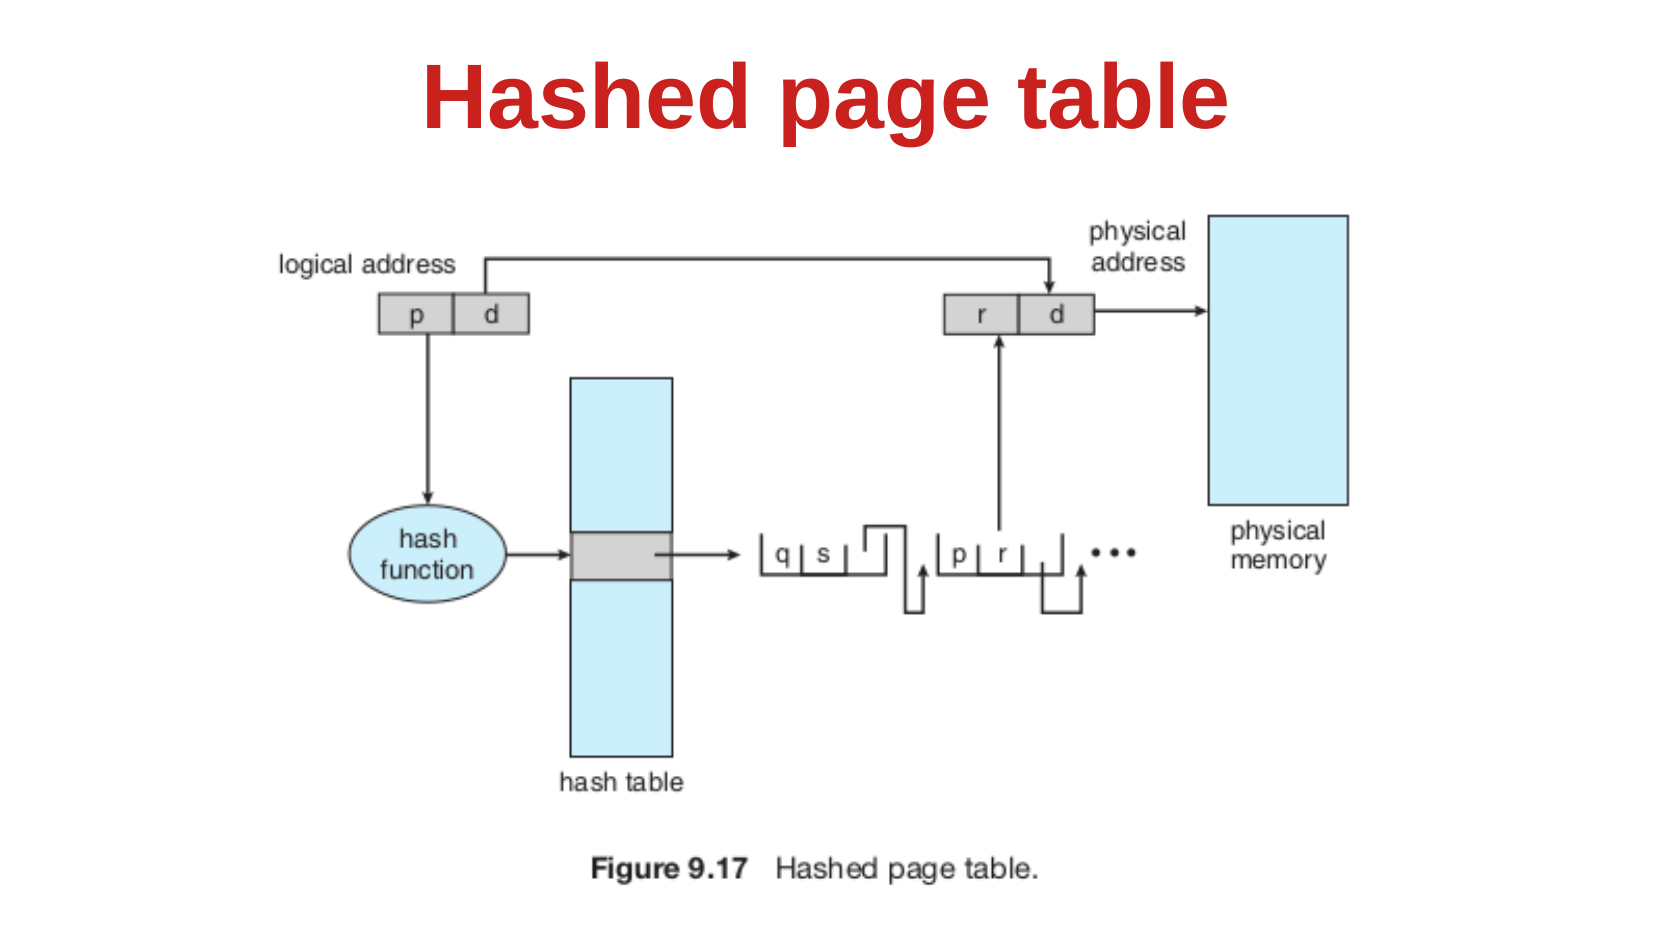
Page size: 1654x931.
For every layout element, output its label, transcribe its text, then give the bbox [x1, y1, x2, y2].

title Hashed page table [82, 19, 1571, 175]
picture [200, 153, 1441, 906]
